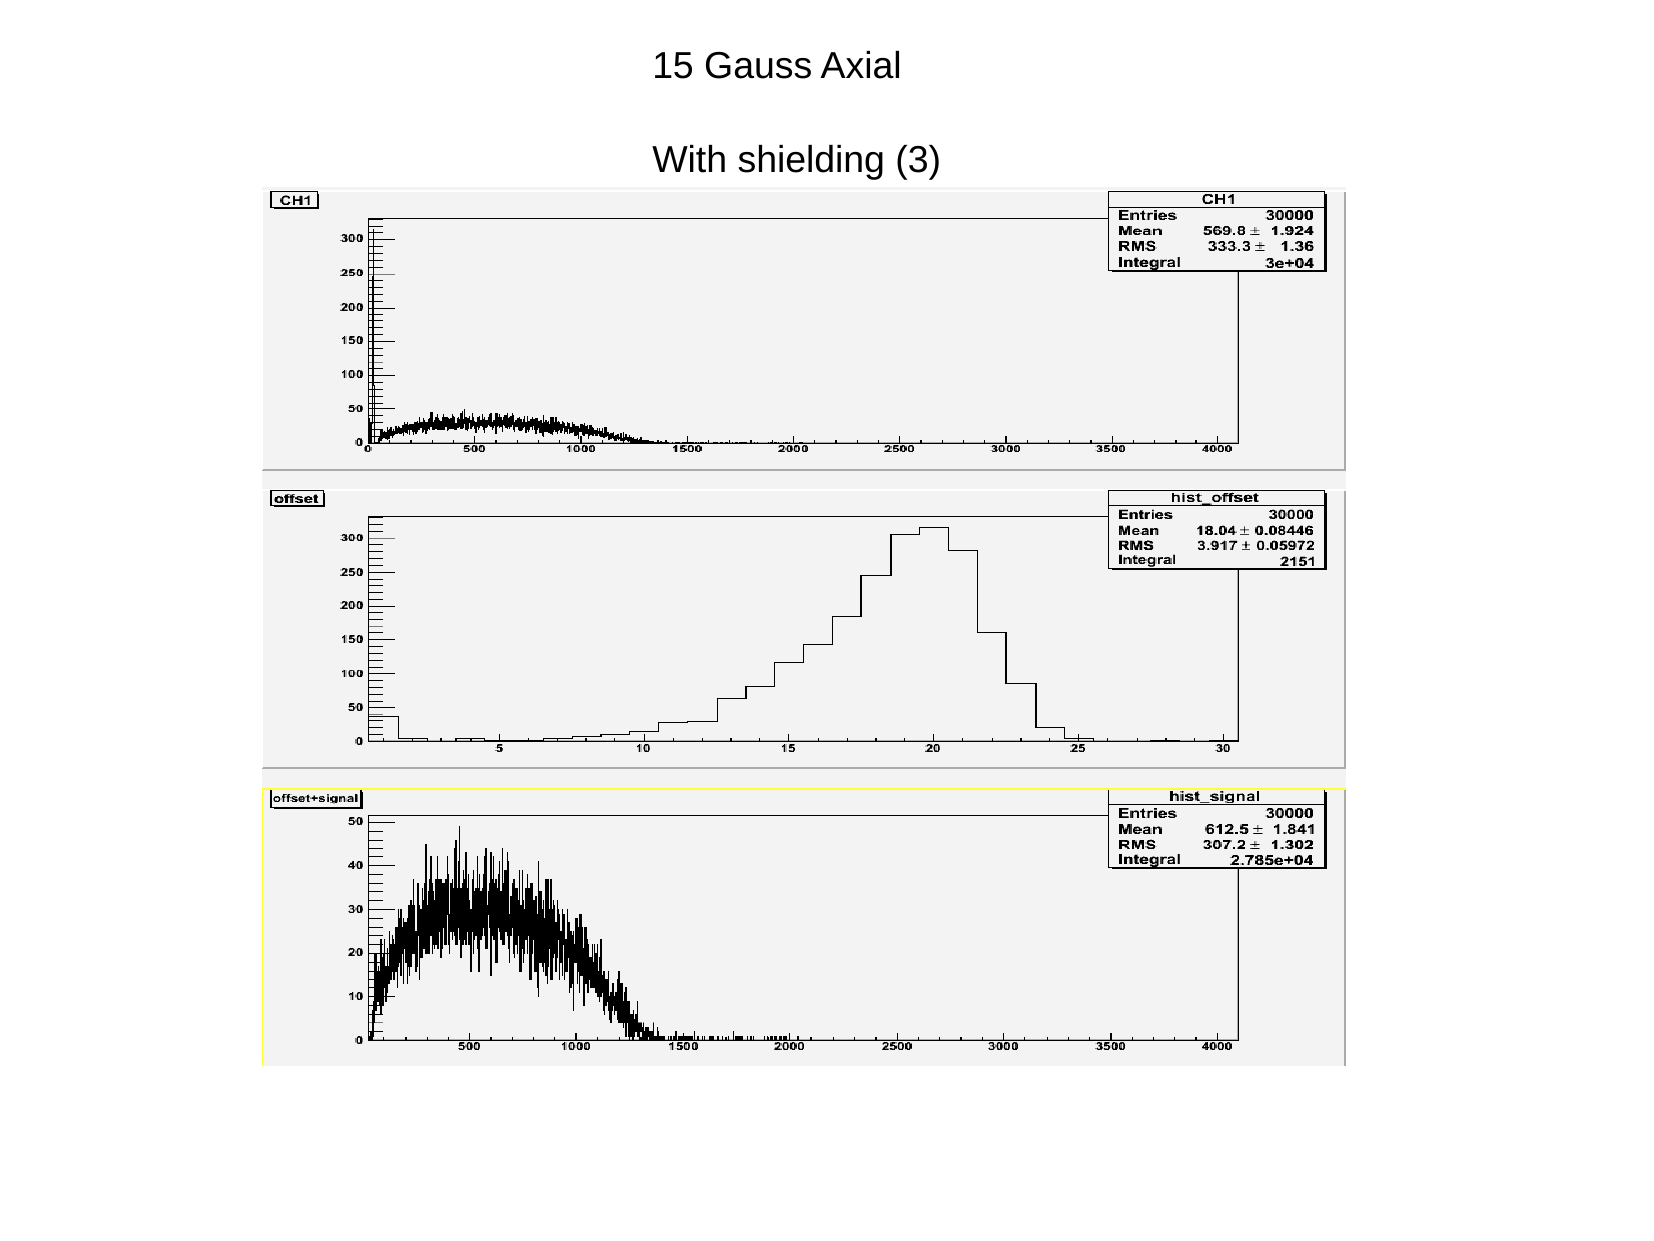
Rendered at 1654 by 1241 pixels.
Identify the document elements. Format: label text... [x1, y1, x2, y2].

picture [262, 187, 1346, 1066]
text_box With shielding (3) [637, 130, 976, 187]
text_box 15 Gauss Axial [637, 37, 1088, 95]
